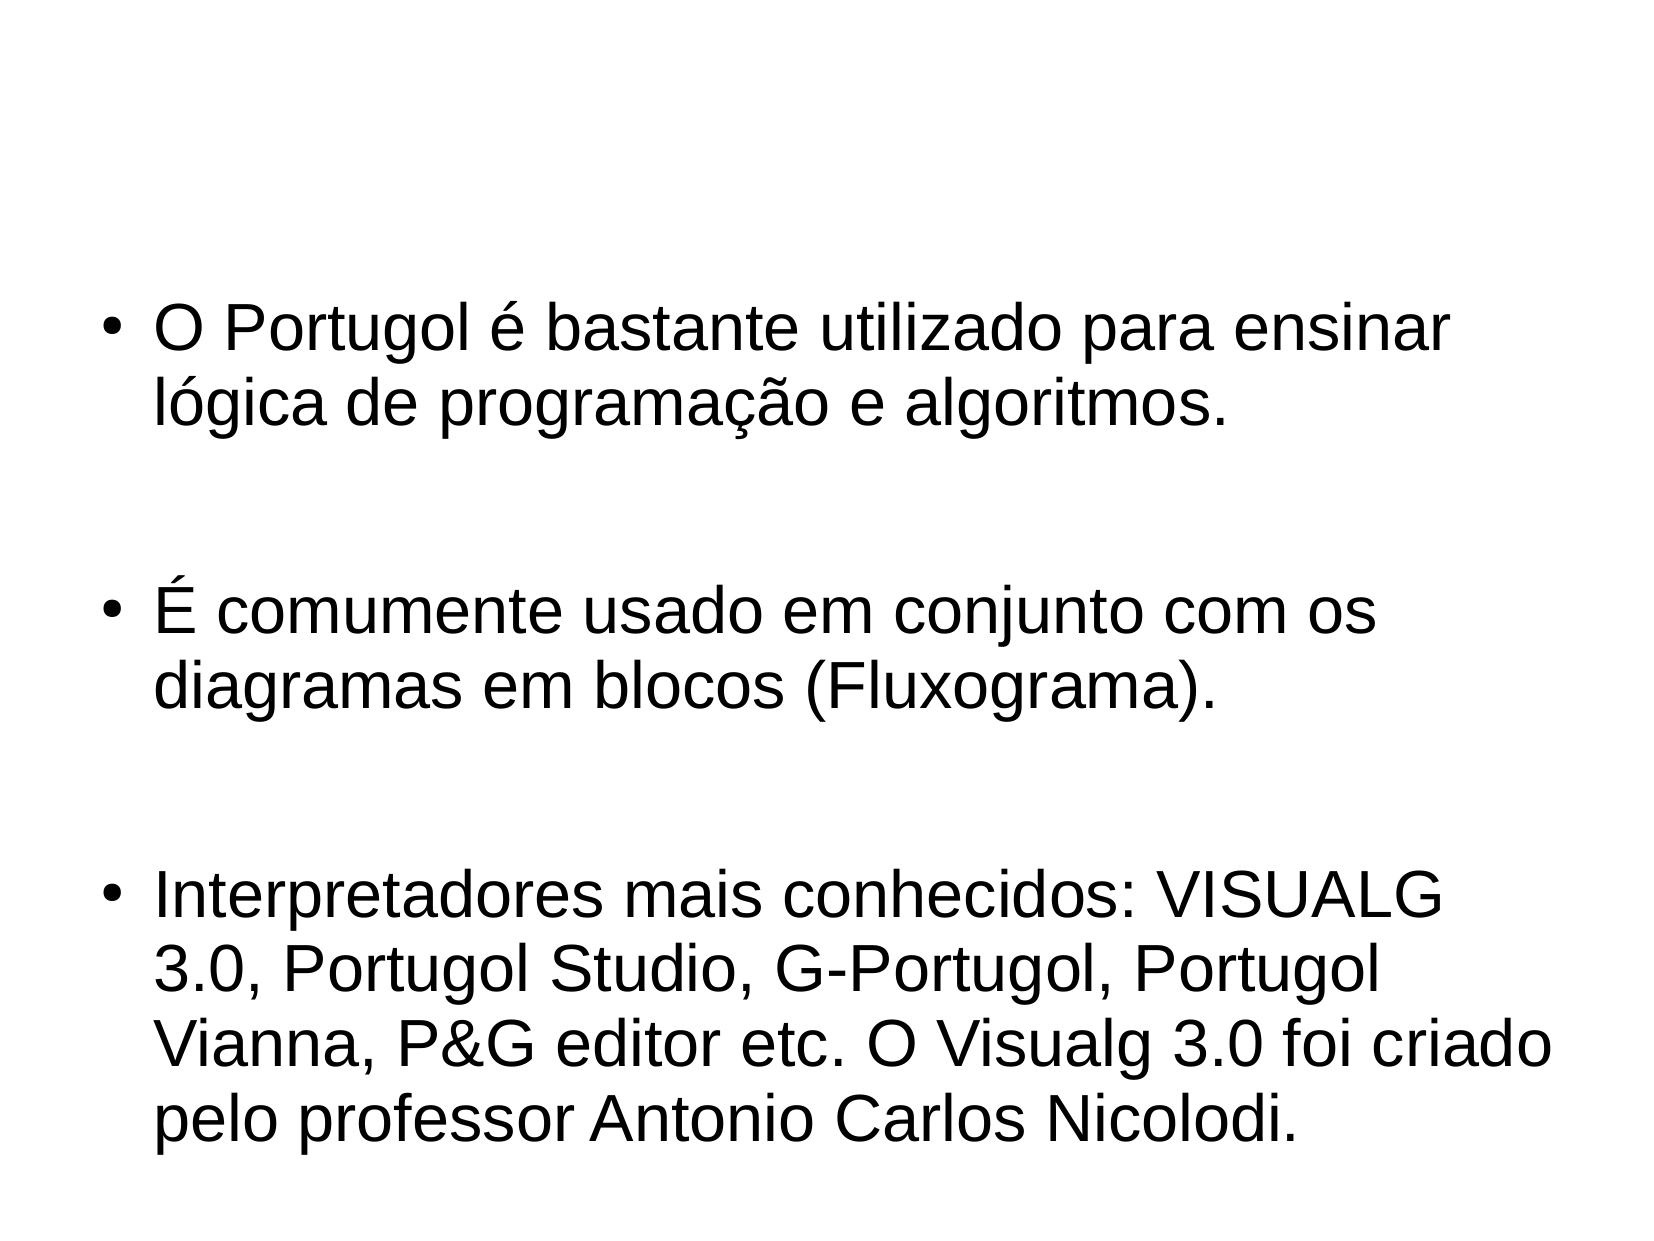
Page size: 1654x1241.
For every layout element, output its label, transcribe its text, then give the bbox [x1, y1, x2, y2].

list O Portugol é bastante utilizado para ensinar lógica de programação e algoritmos. É comumente usado em conjunto com os diagramas em blocos (Fluxograma). Interpretadores mais conhecidos: VISUALG 3.0, Portugol Studio, G-Portugol, Portugol Vianna, P&G editor etc. O Visualg 3.0 foi criado pelo professor Antonio Carlos Nicolodi. [82, 290, 1571, 1156]
